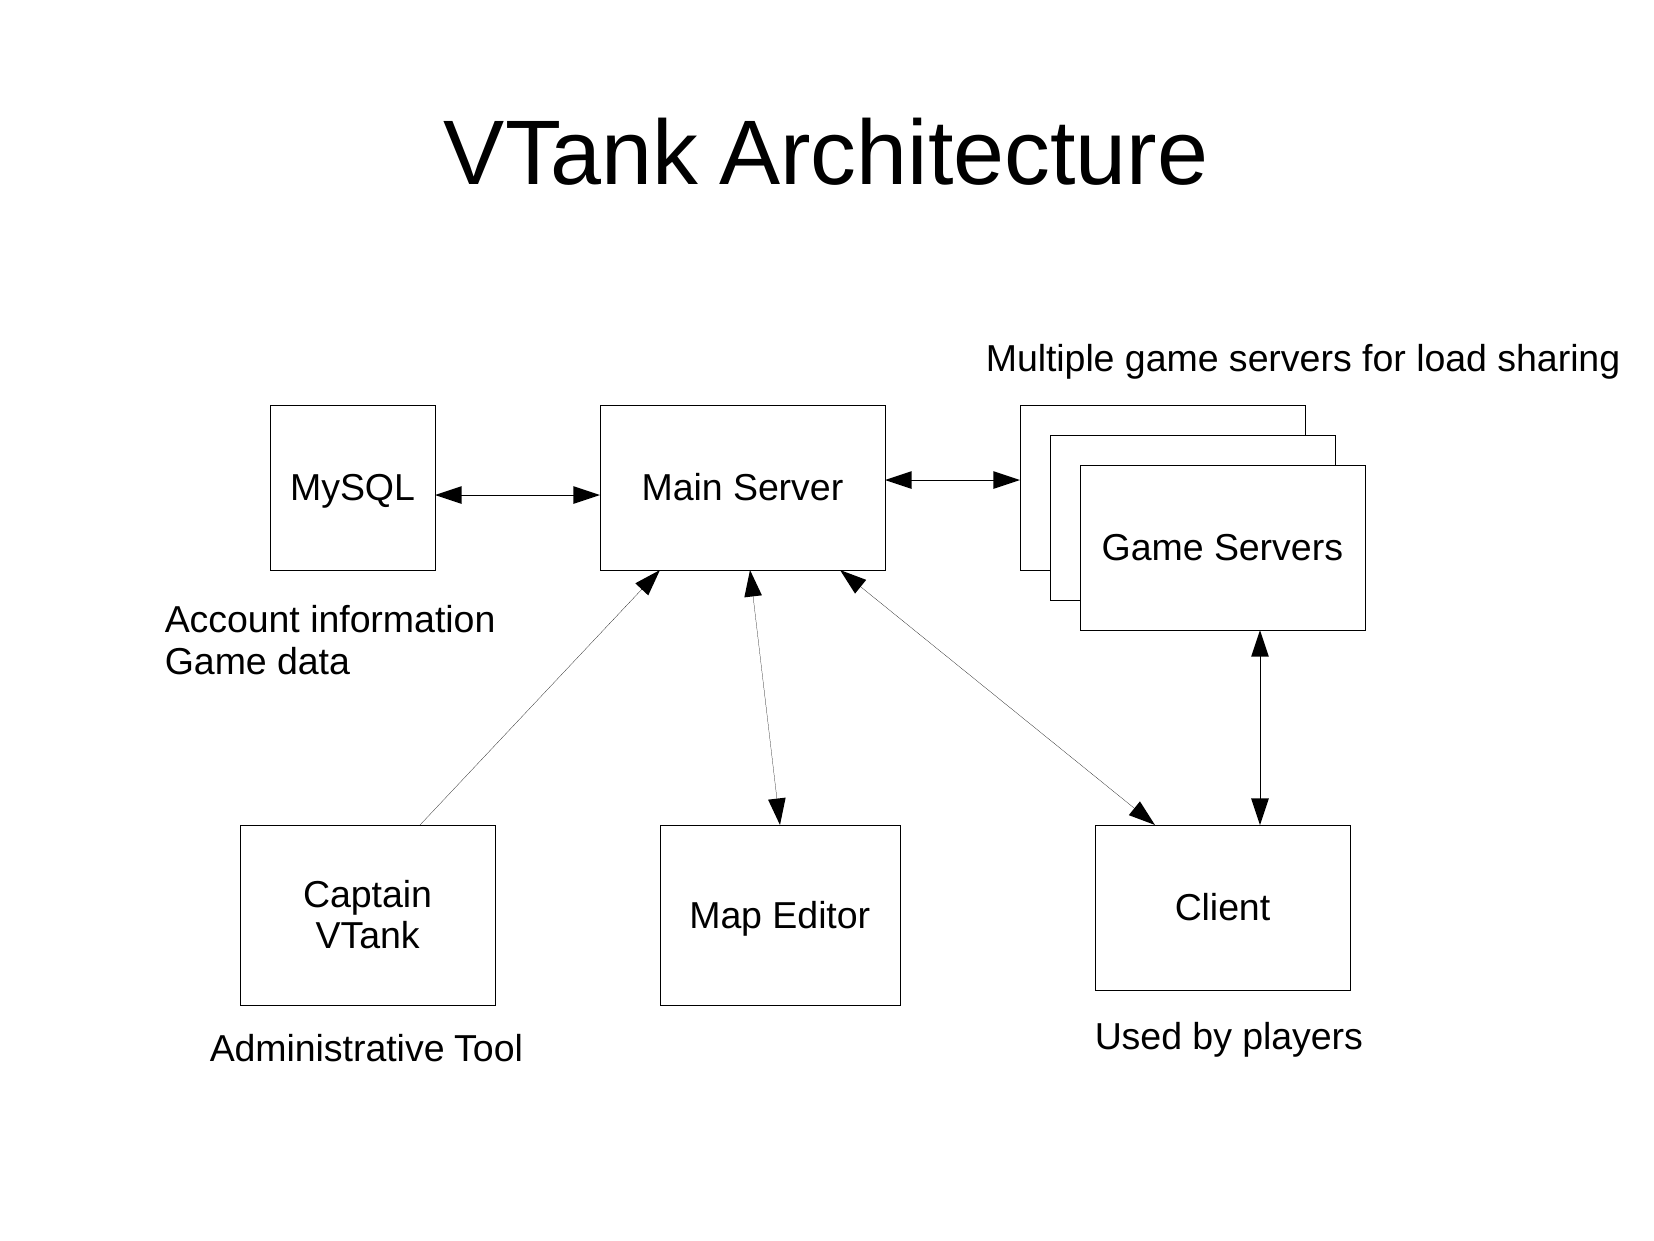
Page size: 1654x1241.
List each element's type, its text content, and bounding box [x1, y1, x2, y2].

text_box Main Server [600, 405, 886, 571]
text_box Used by players [1080, 1008, 1377, 1066]
text_box [1020, 405, 1336, 601]
text_box Client [1095, 825, 1351, 991]
text_box Game Servers [1080, 465, 1366, 631]
text_box Administrative Tool [195, 1020, 539, 1077]
text_box Captain VTank [240, 825, 496, 1006]
title VTank Architecture [82, 49, 1571, 257]
text_box MySQL [270, 405, 436, 571]
text_box Map Editor [660, 825, 901, 1006]
text_box Multiple game servers for load sharing [971, 330, 1636, 387]
text_box Account information Game data [150, 591, 511, 691]
